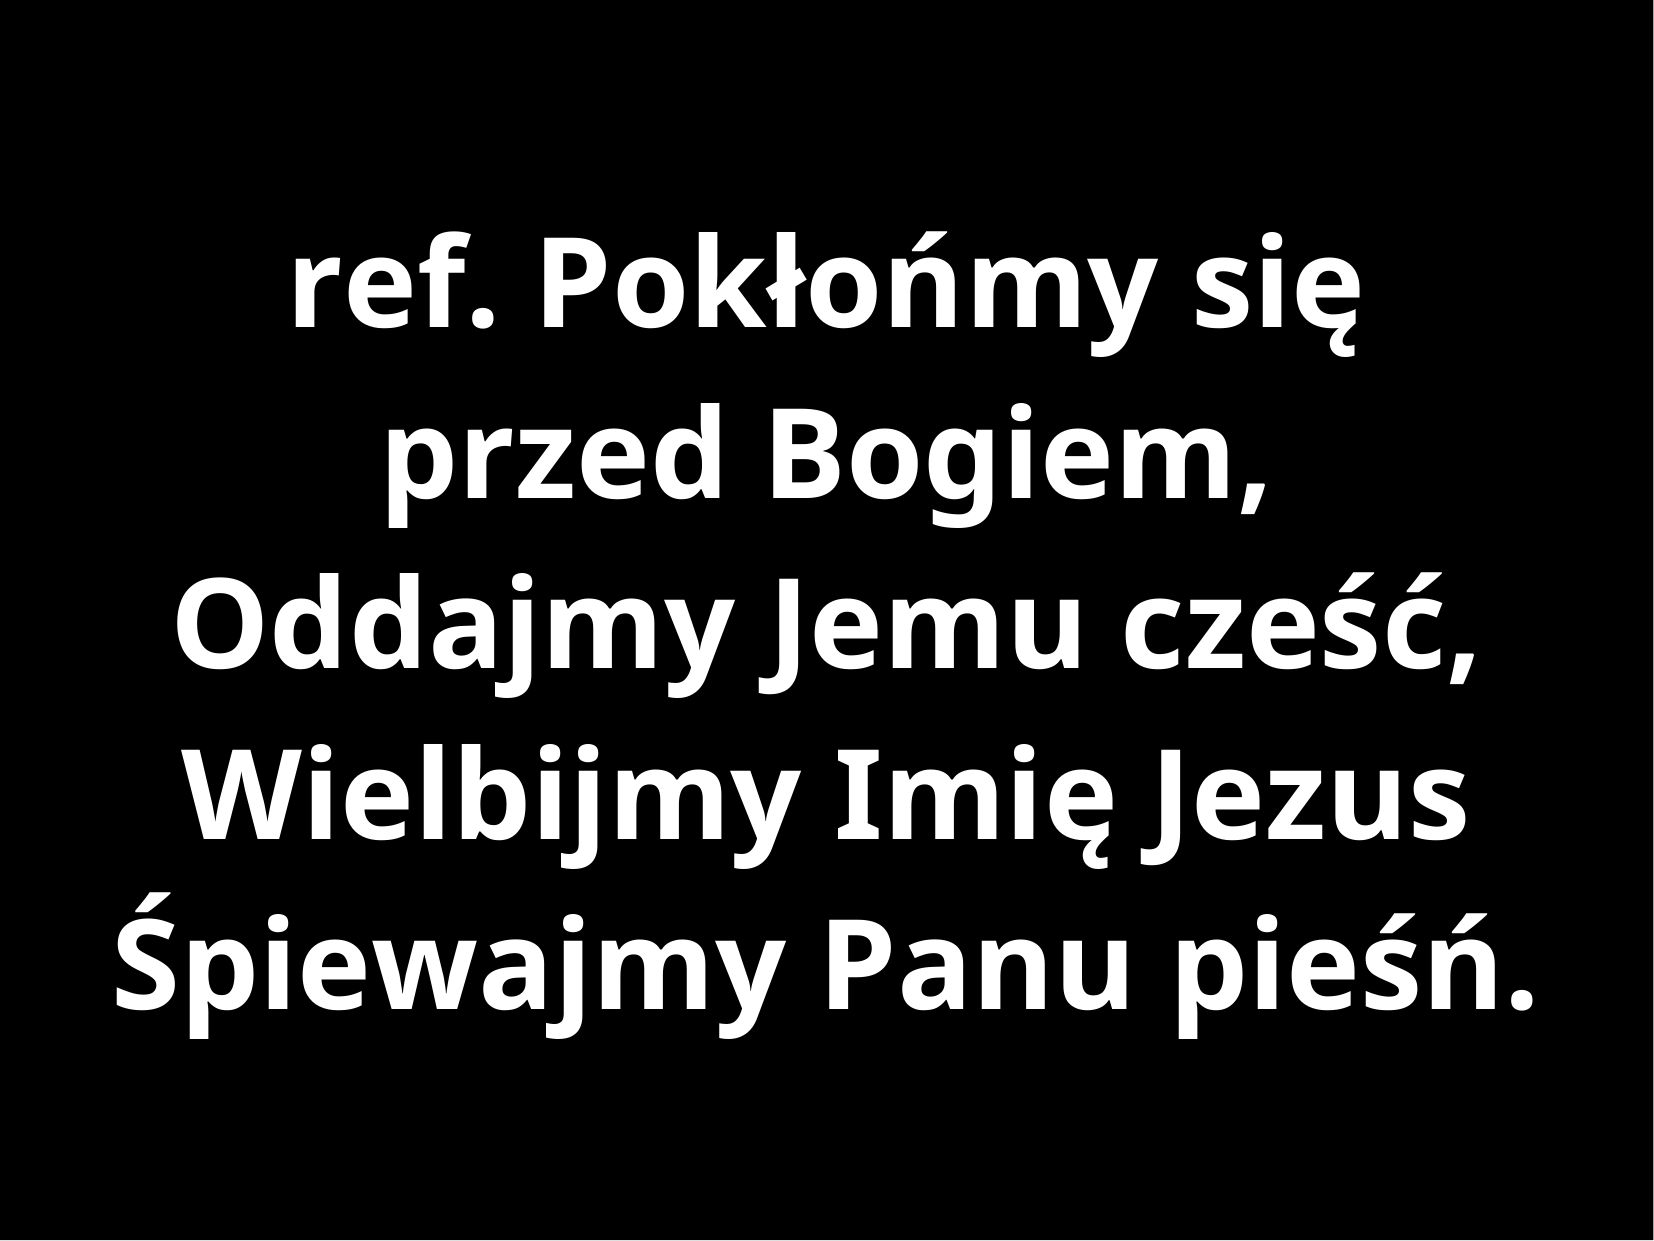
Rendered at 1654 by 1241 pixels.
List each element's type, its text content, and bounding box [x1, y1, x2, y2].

title ref. Pokłońmy się przed Bogiem, Oddajmy Jemu cześć, Wielbijmy Imię Jezus Śpiewajmy Panu pieśń. [0, 0, 1654, 1241]
